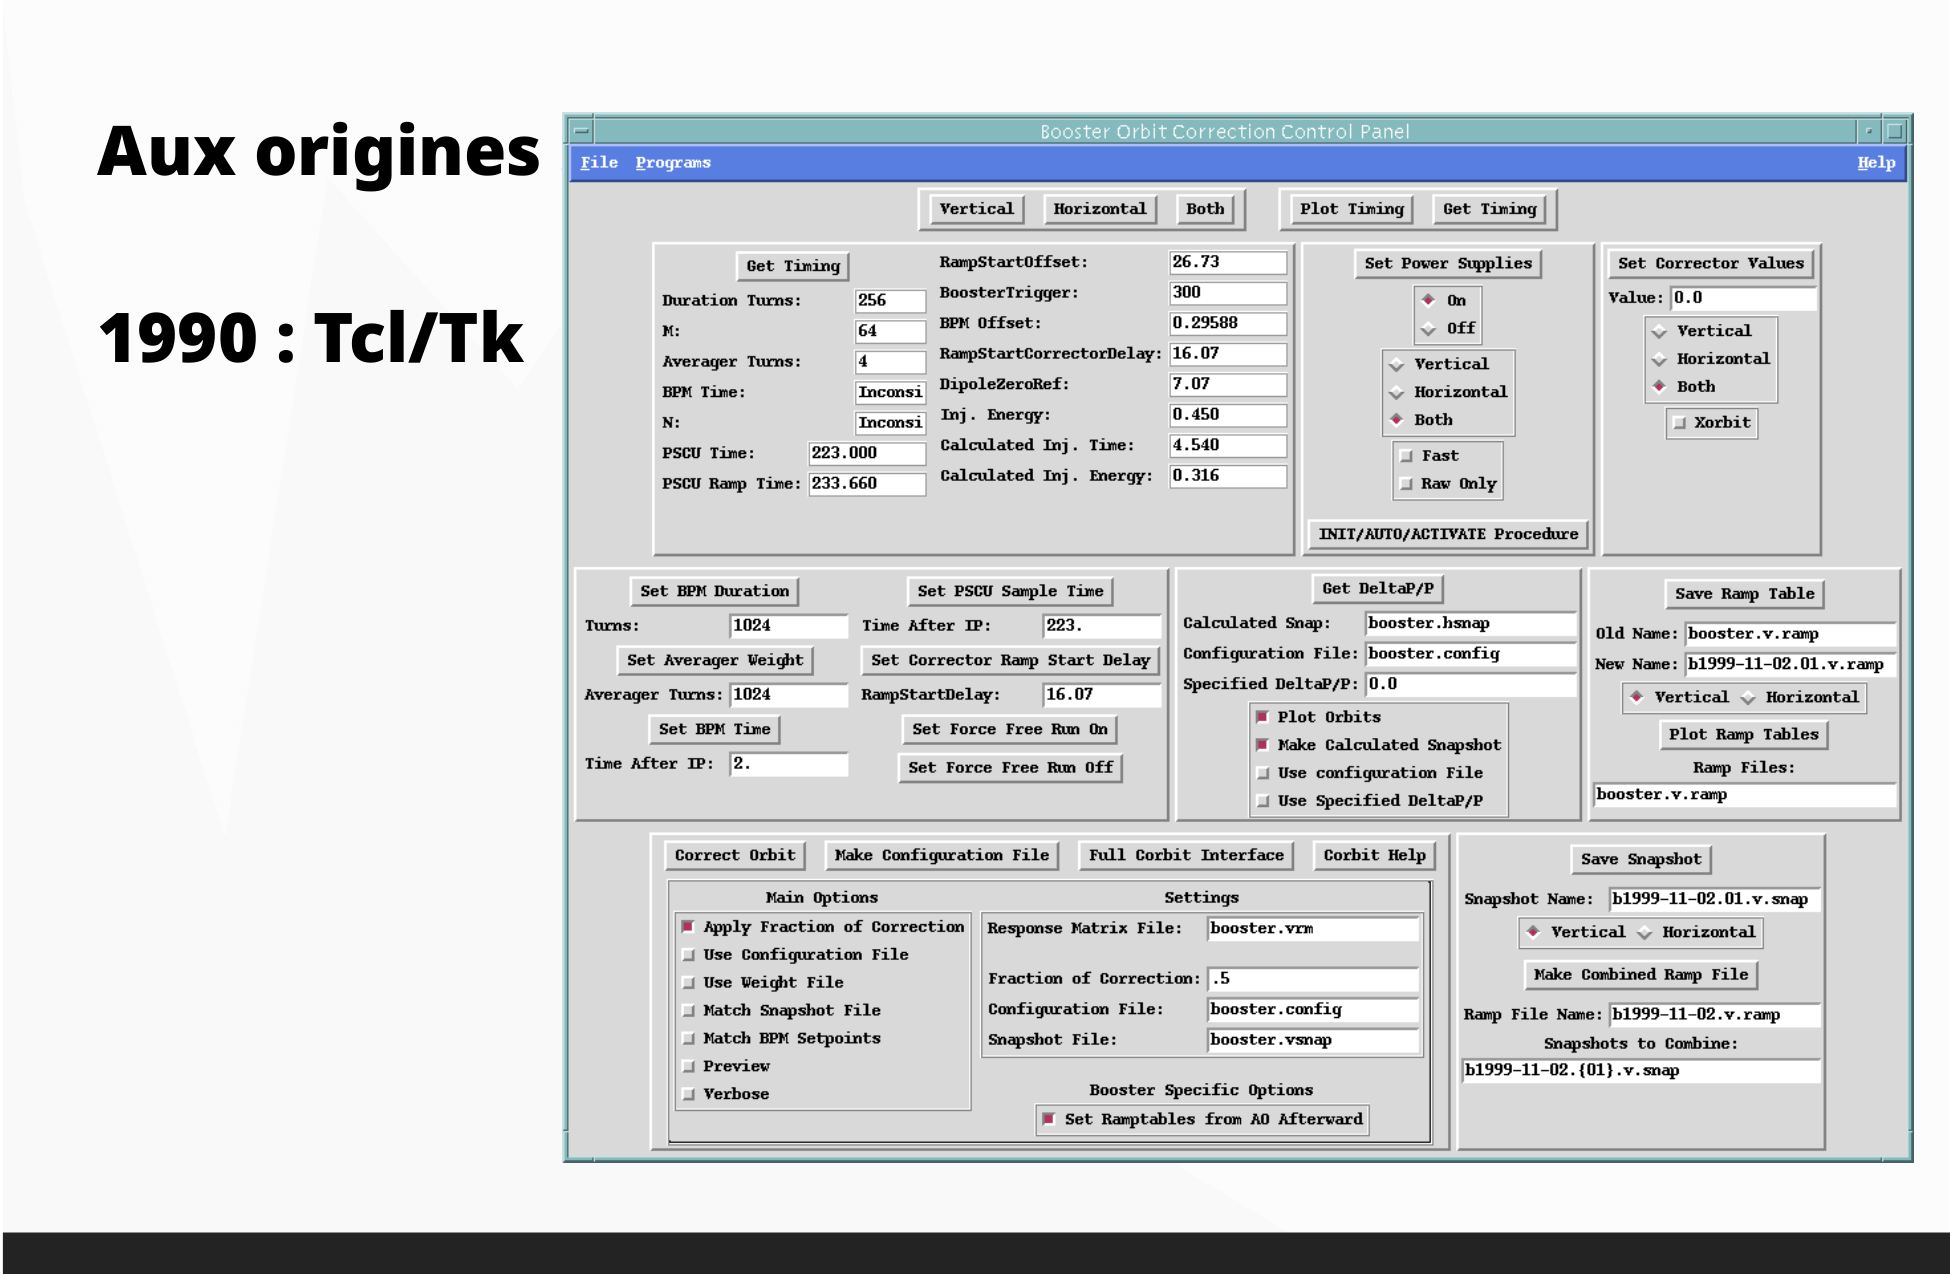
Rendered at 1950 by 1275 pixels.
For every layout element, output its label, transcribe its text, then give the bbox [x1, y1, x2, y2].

title Aux origines … 1990 : Tcl/Tk [97, 112, 562, 372]
picture [2, 0, 1950, 1275]
